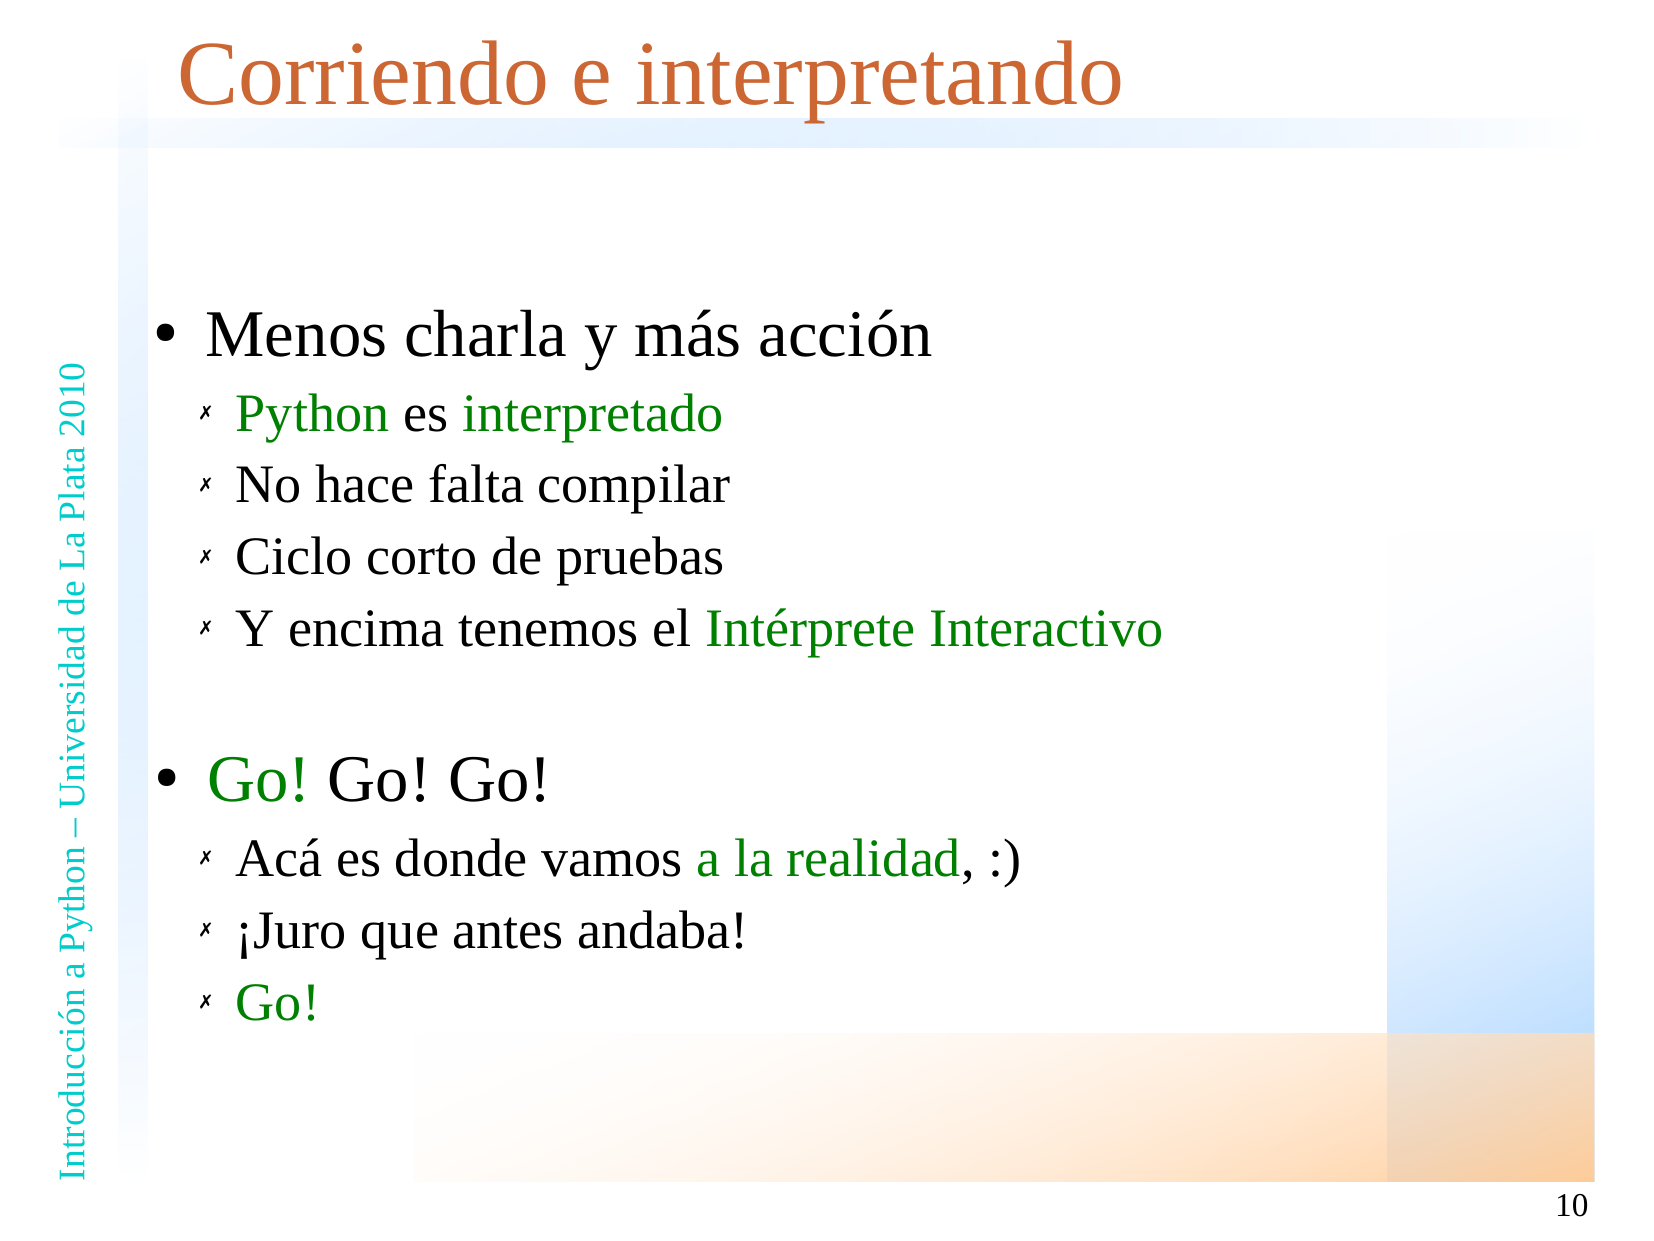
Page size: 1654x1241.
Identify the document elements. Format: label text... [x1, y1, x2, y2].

title Corriendo e interpretando [177, 0, 1595, 147]
text_box Menos charla y más acción Python es interpretado No hace falta compilar Ciclo corto de pruebas Y encima tenemos el Intérprete Interactivo Go! Go! Go! Acá es donde vamos a la realidad, :) ¡Juro que antes andaba! Go! [118, 147, 1595, 1182]
